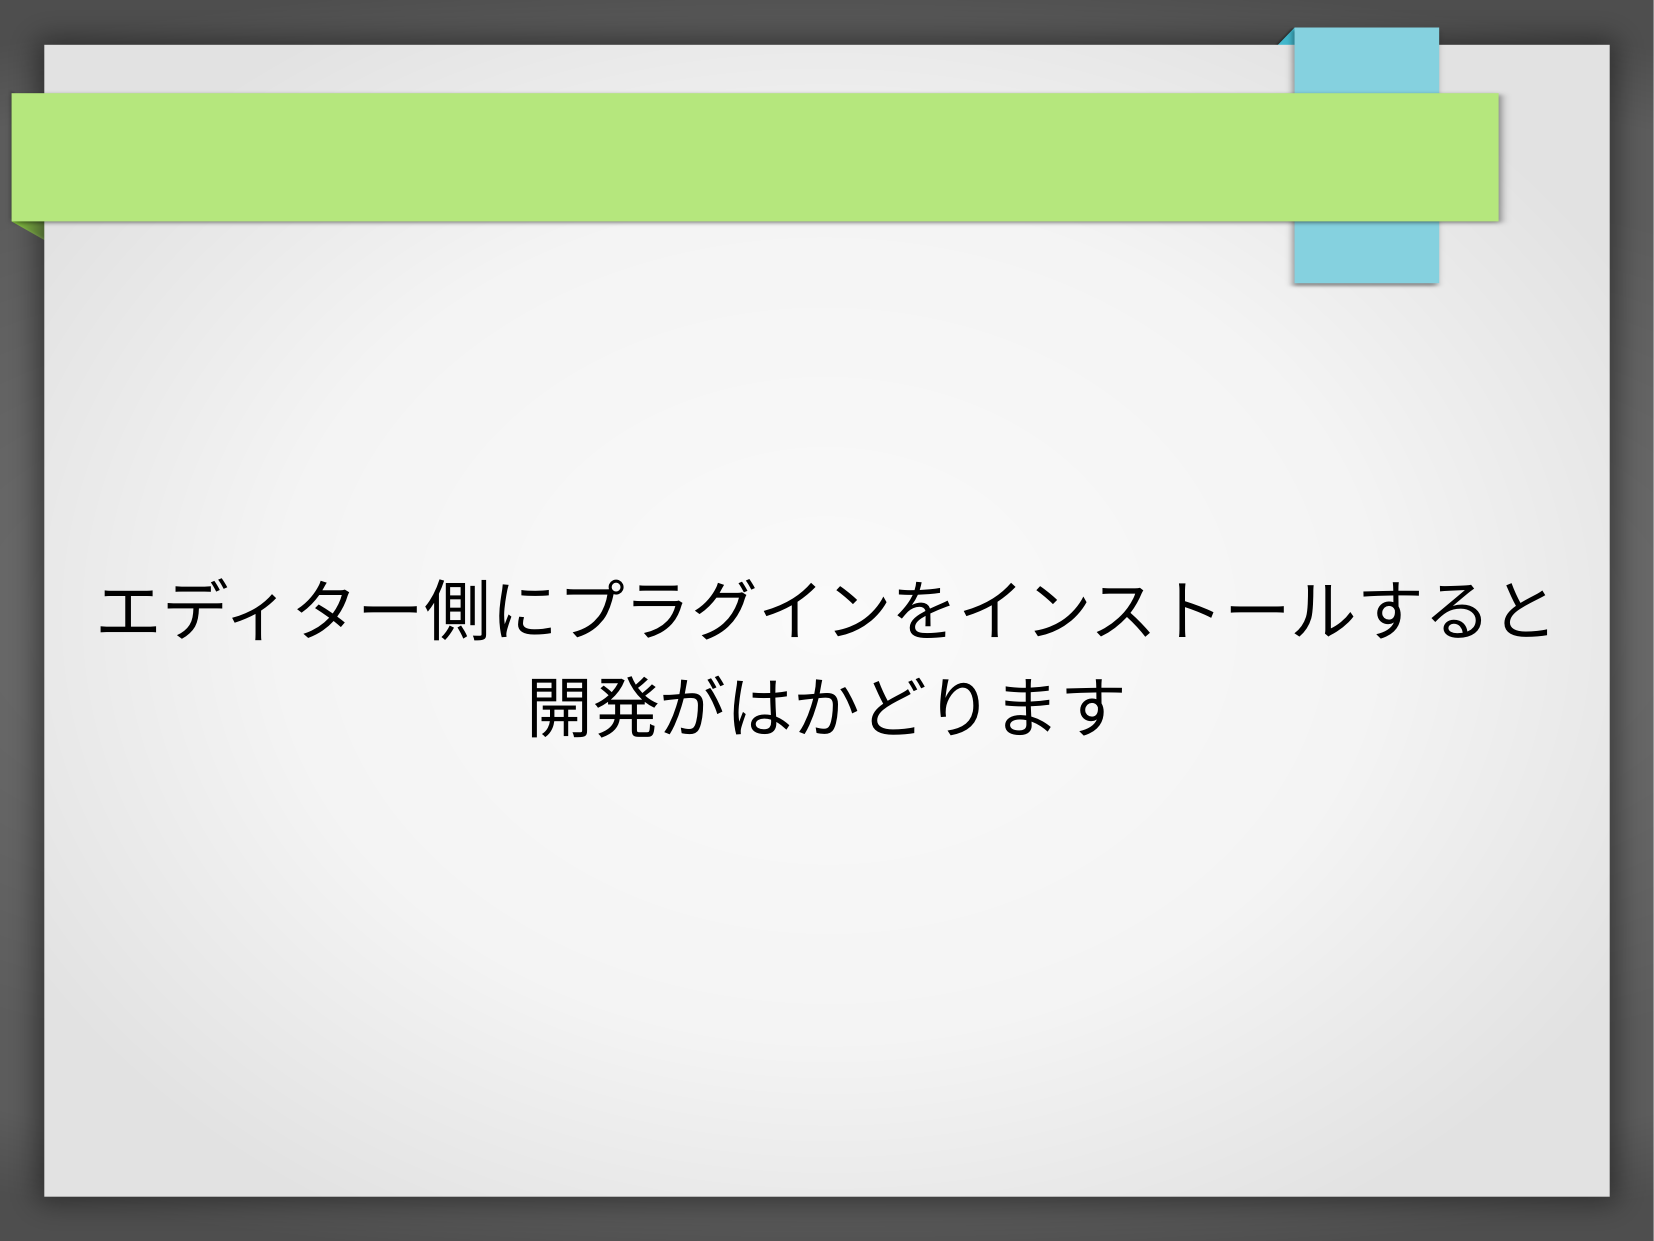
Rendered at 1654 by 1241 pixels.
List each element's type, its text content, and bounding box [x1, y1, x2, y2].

picture [0, 0, 1654, 1241]
subtitle エディター側にプラグインをインストールすると 開発がはかどります [82, 295, 1571, 1015]
